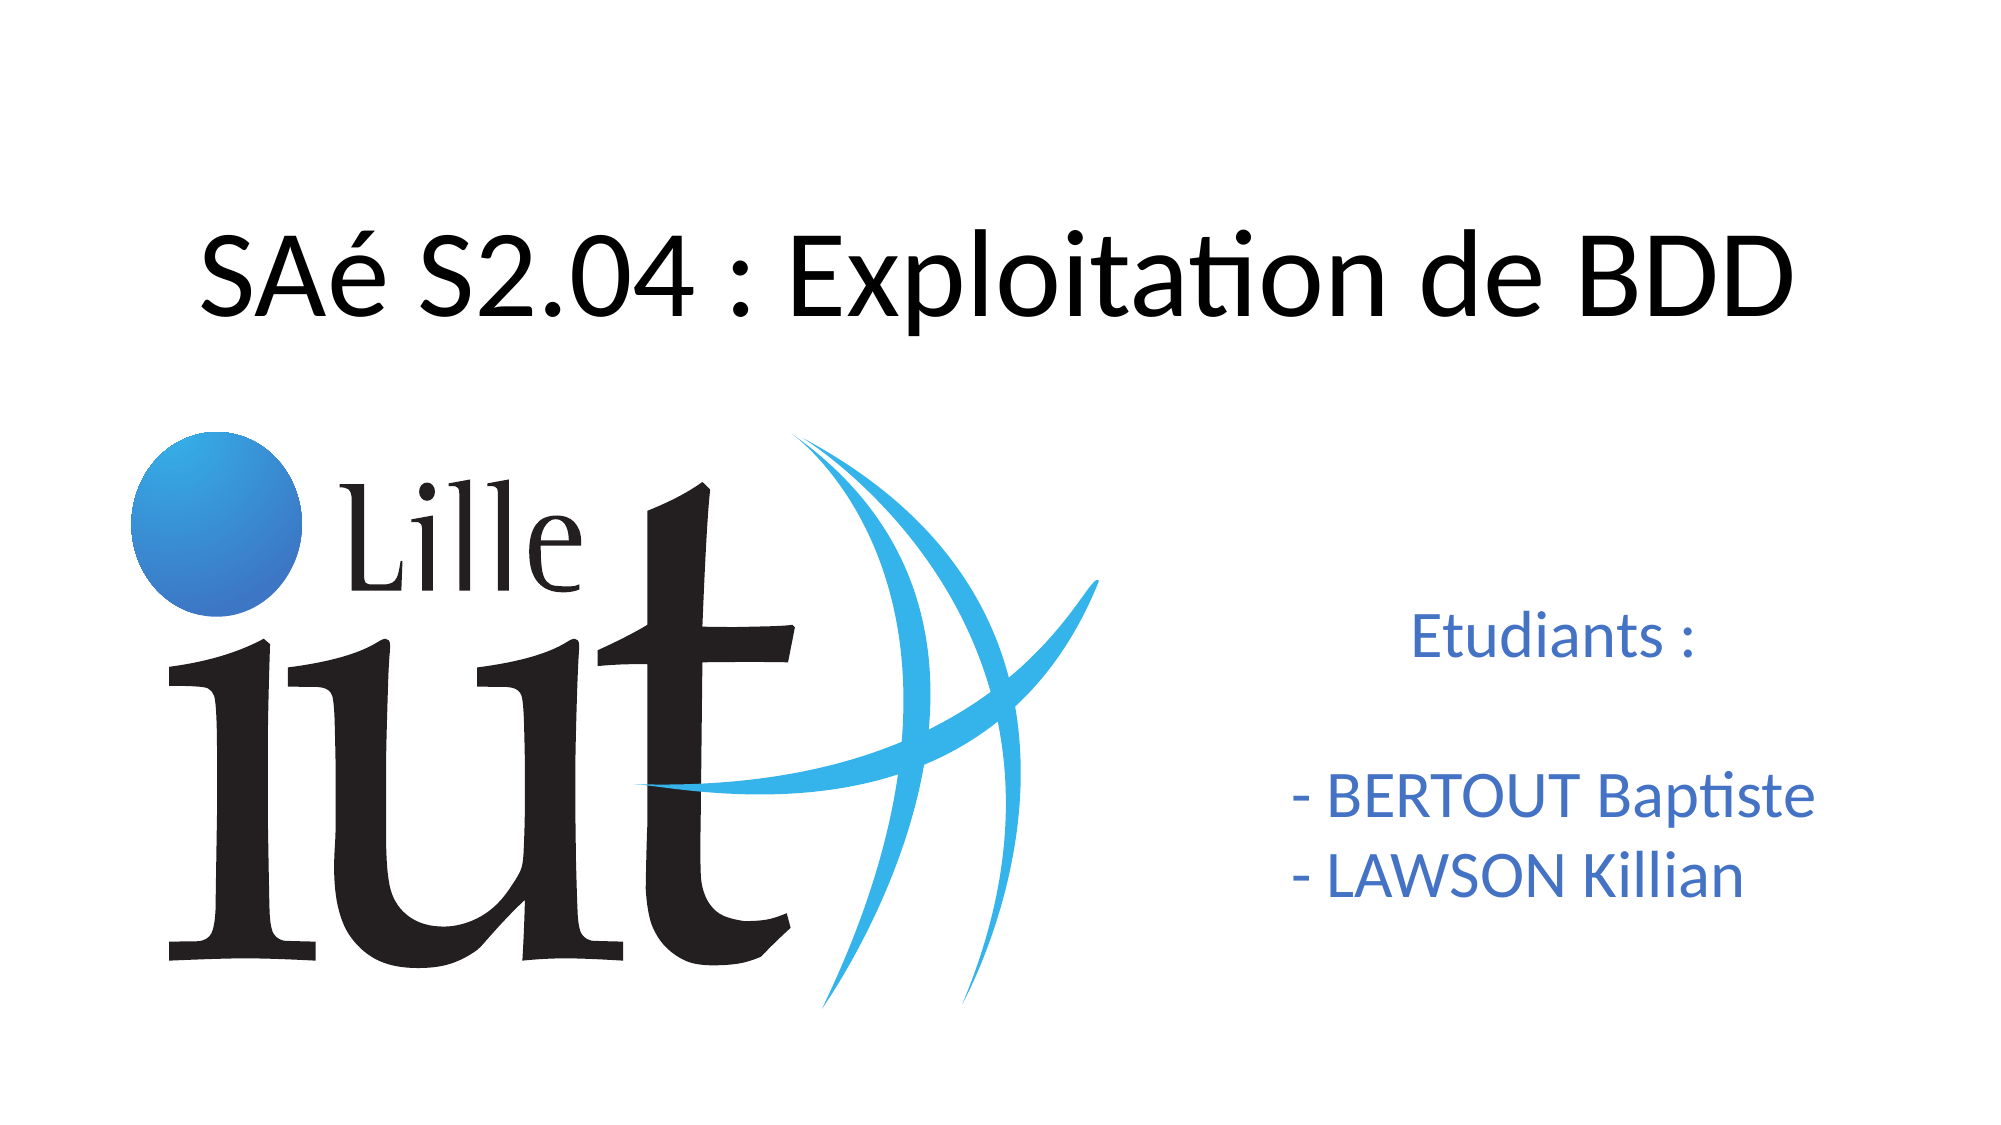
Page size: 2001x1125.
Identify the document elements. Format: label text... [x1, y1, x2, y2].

text_box SAé S2.04 : Exploitation de BDD [183, 184, 1817, 351]
picture [131, 432, 1099, 1009]
text_box Etudiants : - BERTOUT Baptiste - LAWSON Killian [1276, 583, 1908, 922]
